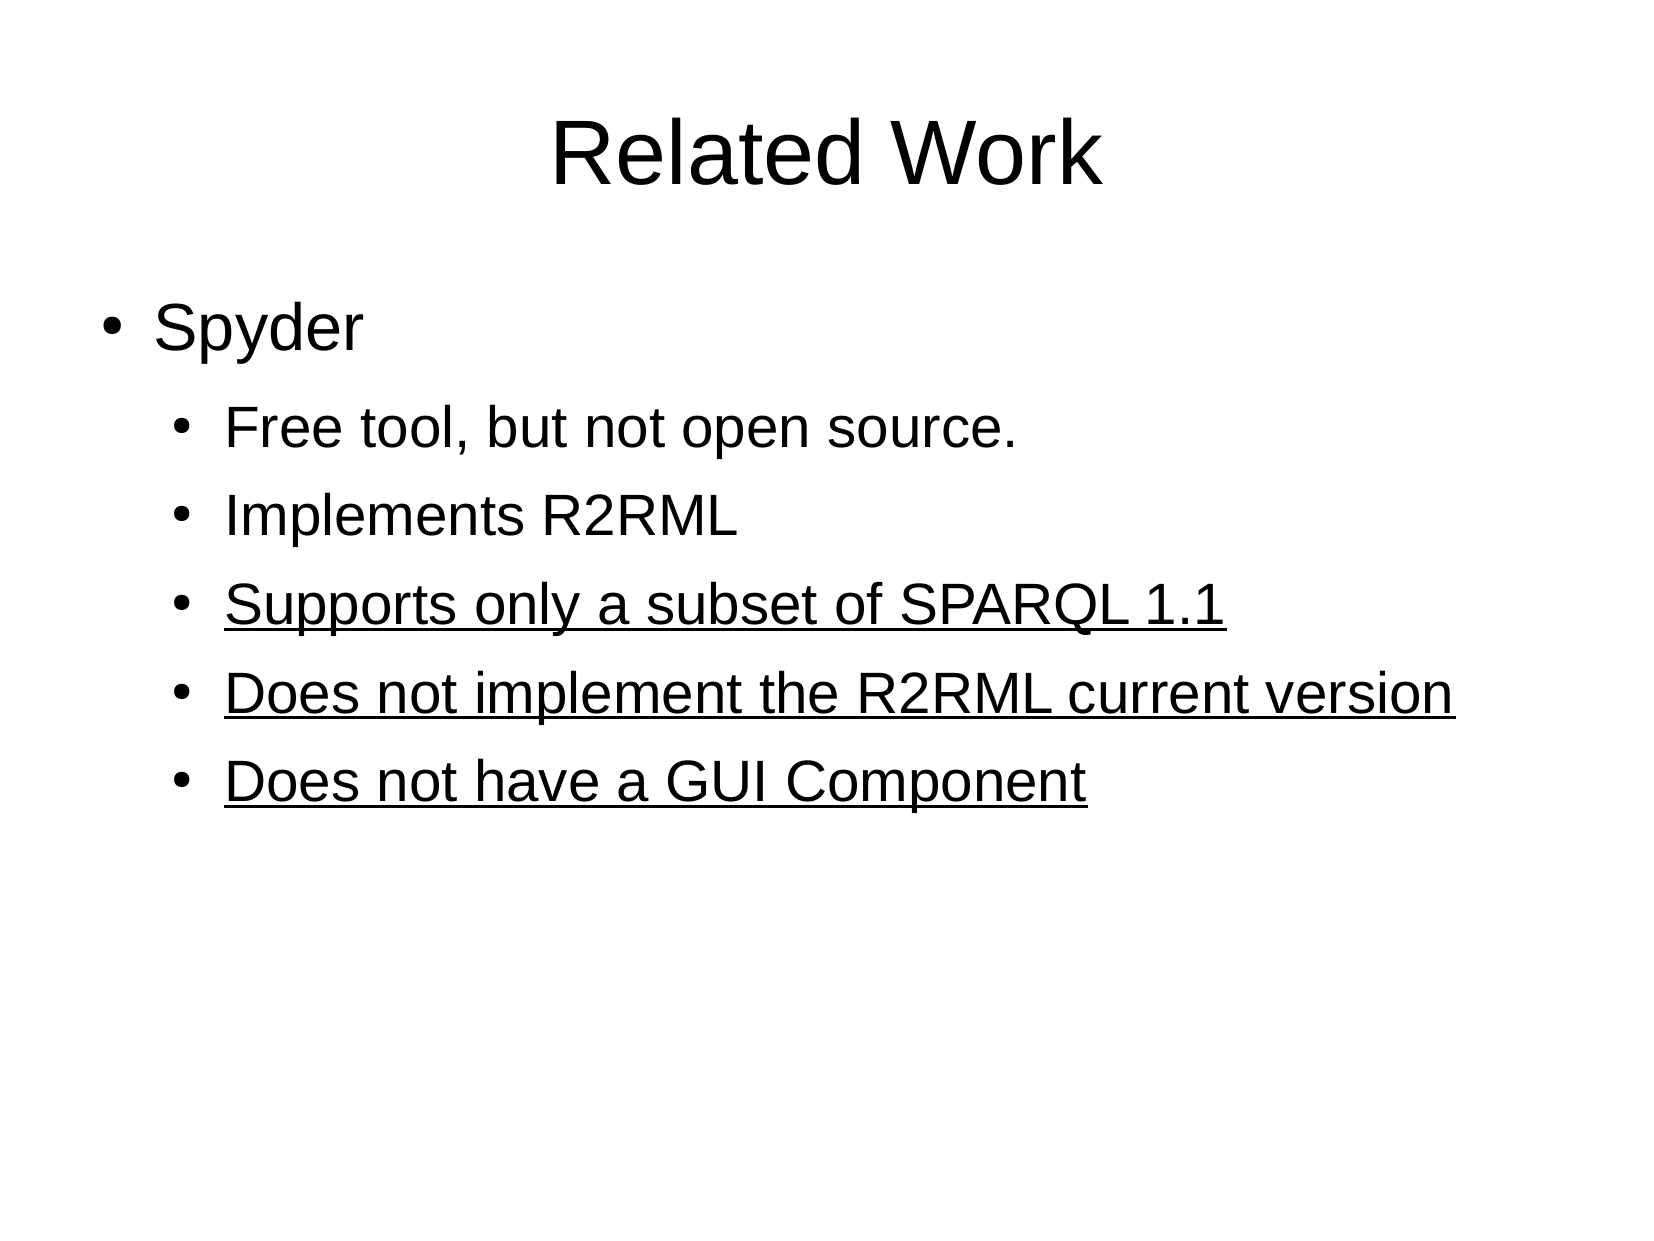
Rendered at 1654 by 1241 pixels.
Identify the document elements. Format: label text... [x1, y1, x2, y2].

title Related Work [82, 49, 1571, 257]
list Spyder Free tool, but not open source. Implements R2RML Supports only a subset of SPARQL 1.1 Does not implement the R2RML current version Does not have a GUI Component [82, 290, 1571, 1109]
